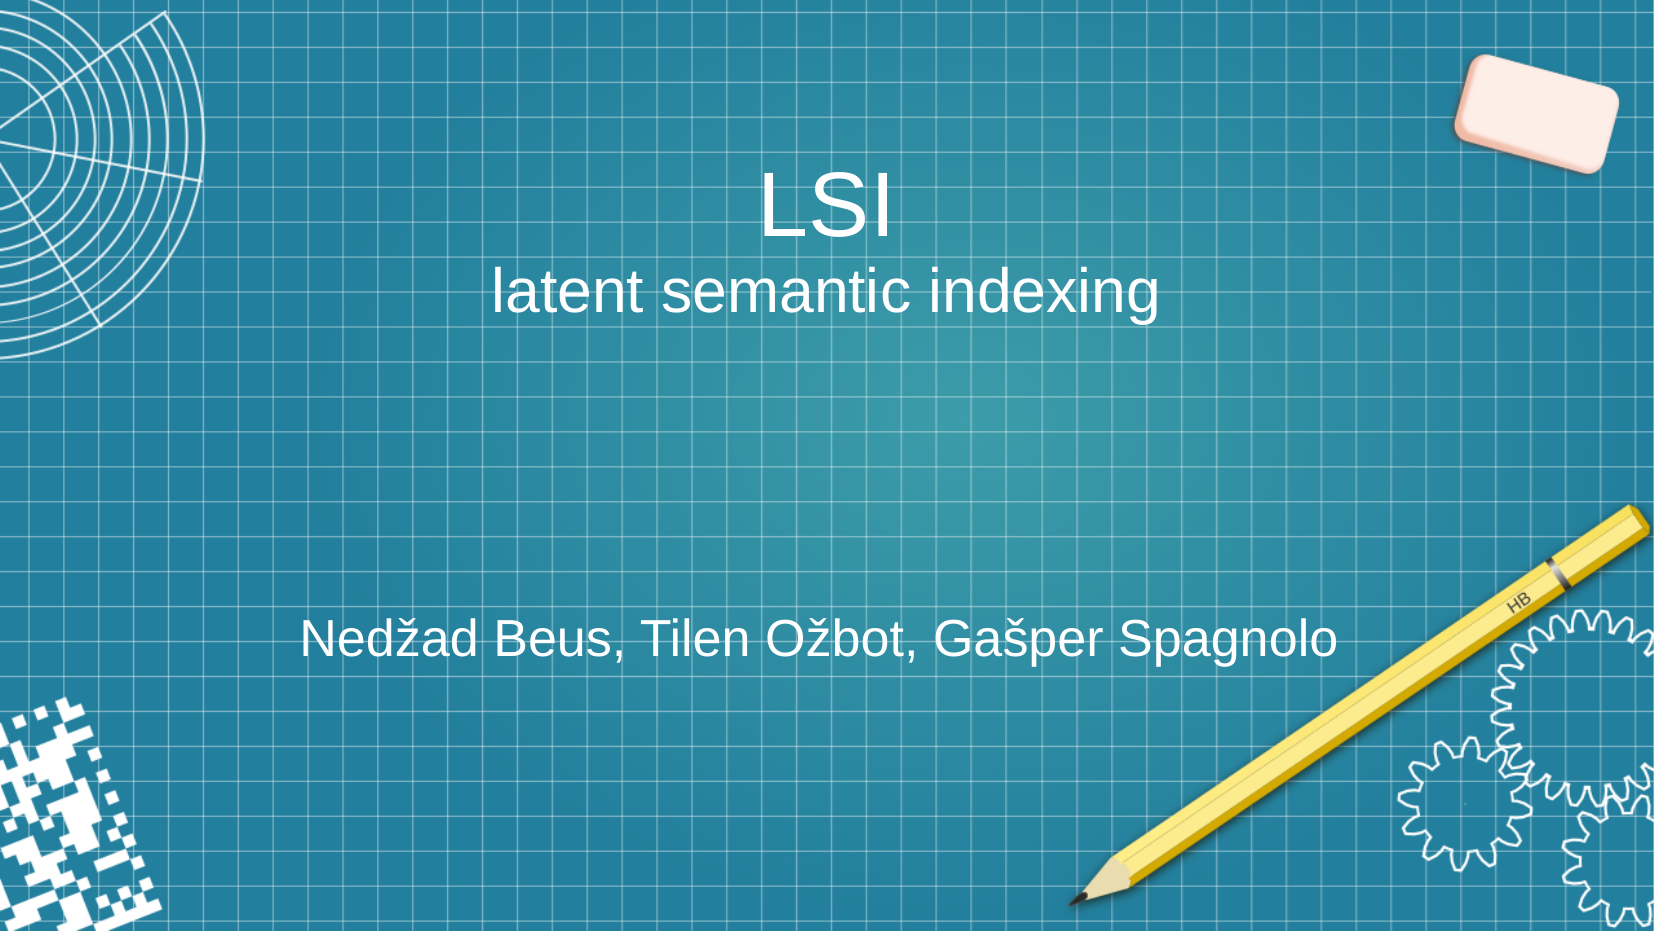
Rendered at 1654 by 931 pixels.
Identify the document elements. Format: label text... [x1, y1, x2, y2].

subtitle Nedžad Beus, Tilen Ožbot, Gašper Spagnolo [75, 412, 1564, 865]
picture [0, 0, 1654, 931]
title LSI latent semantic indexing [82, 132, 1571, 346]
